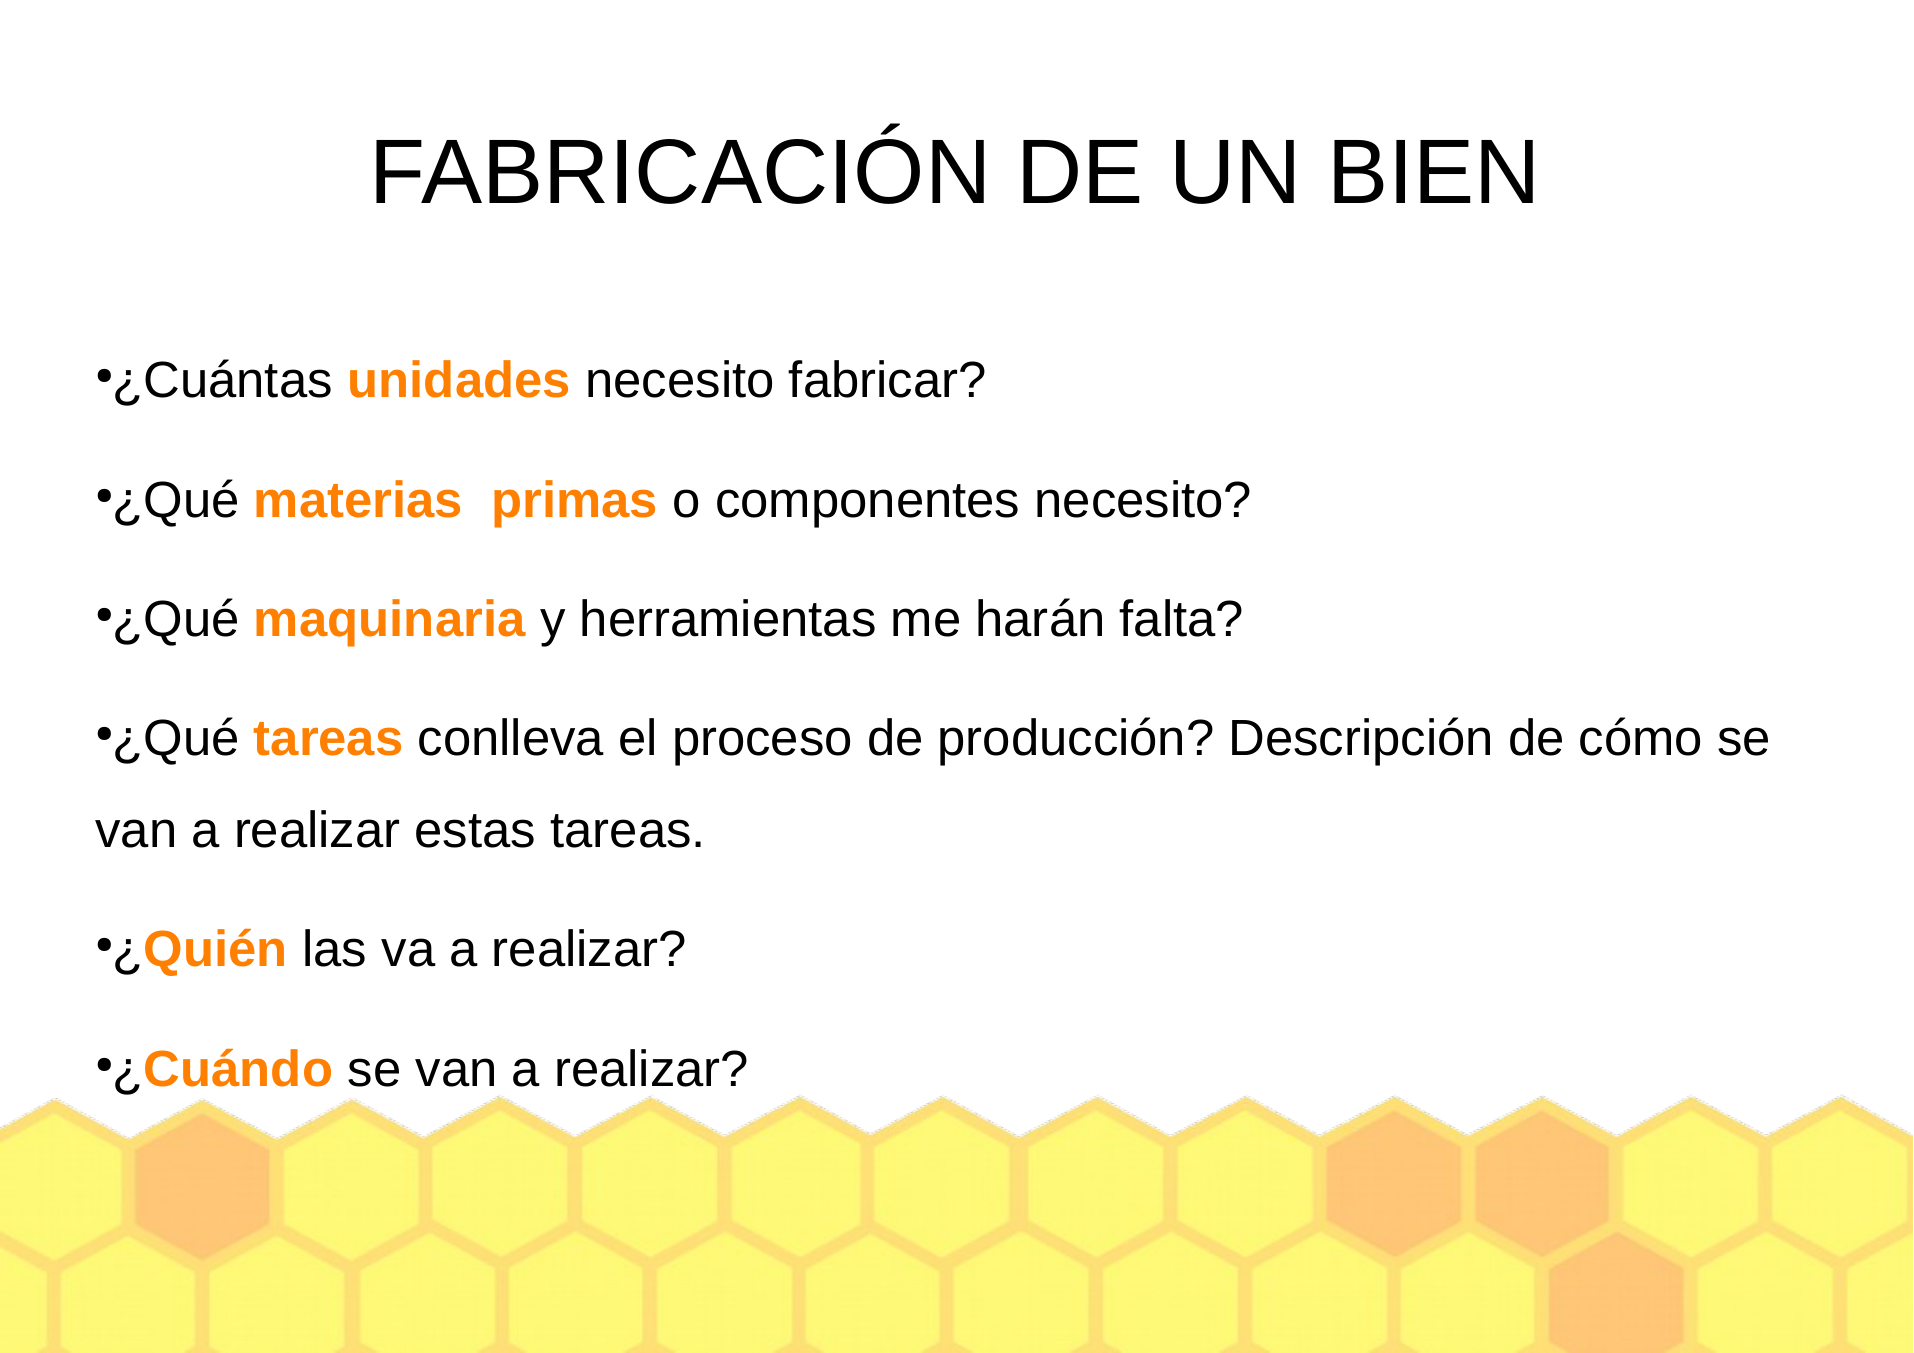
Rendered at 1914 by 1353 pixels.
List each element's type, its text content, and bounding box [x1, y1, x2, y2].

list ¿Cuántas unidades necesito fabricar? ¿Qué materias primas o componentes necesito? ¿Qué maquinaria y herramientas me harán falta? ¿Qué tareas conlleva el proceso de producción? Descripción de cómo se van a realizar estas tareas. ¿Quién las va a realizar? ¿Cuándo se van a realizar? [95, 316, 1818, 1101]
picture [0, 1092, 1913, 1353]
title FABRICACIÓN DE UN BIEN [95, 53, 1818, 280]
